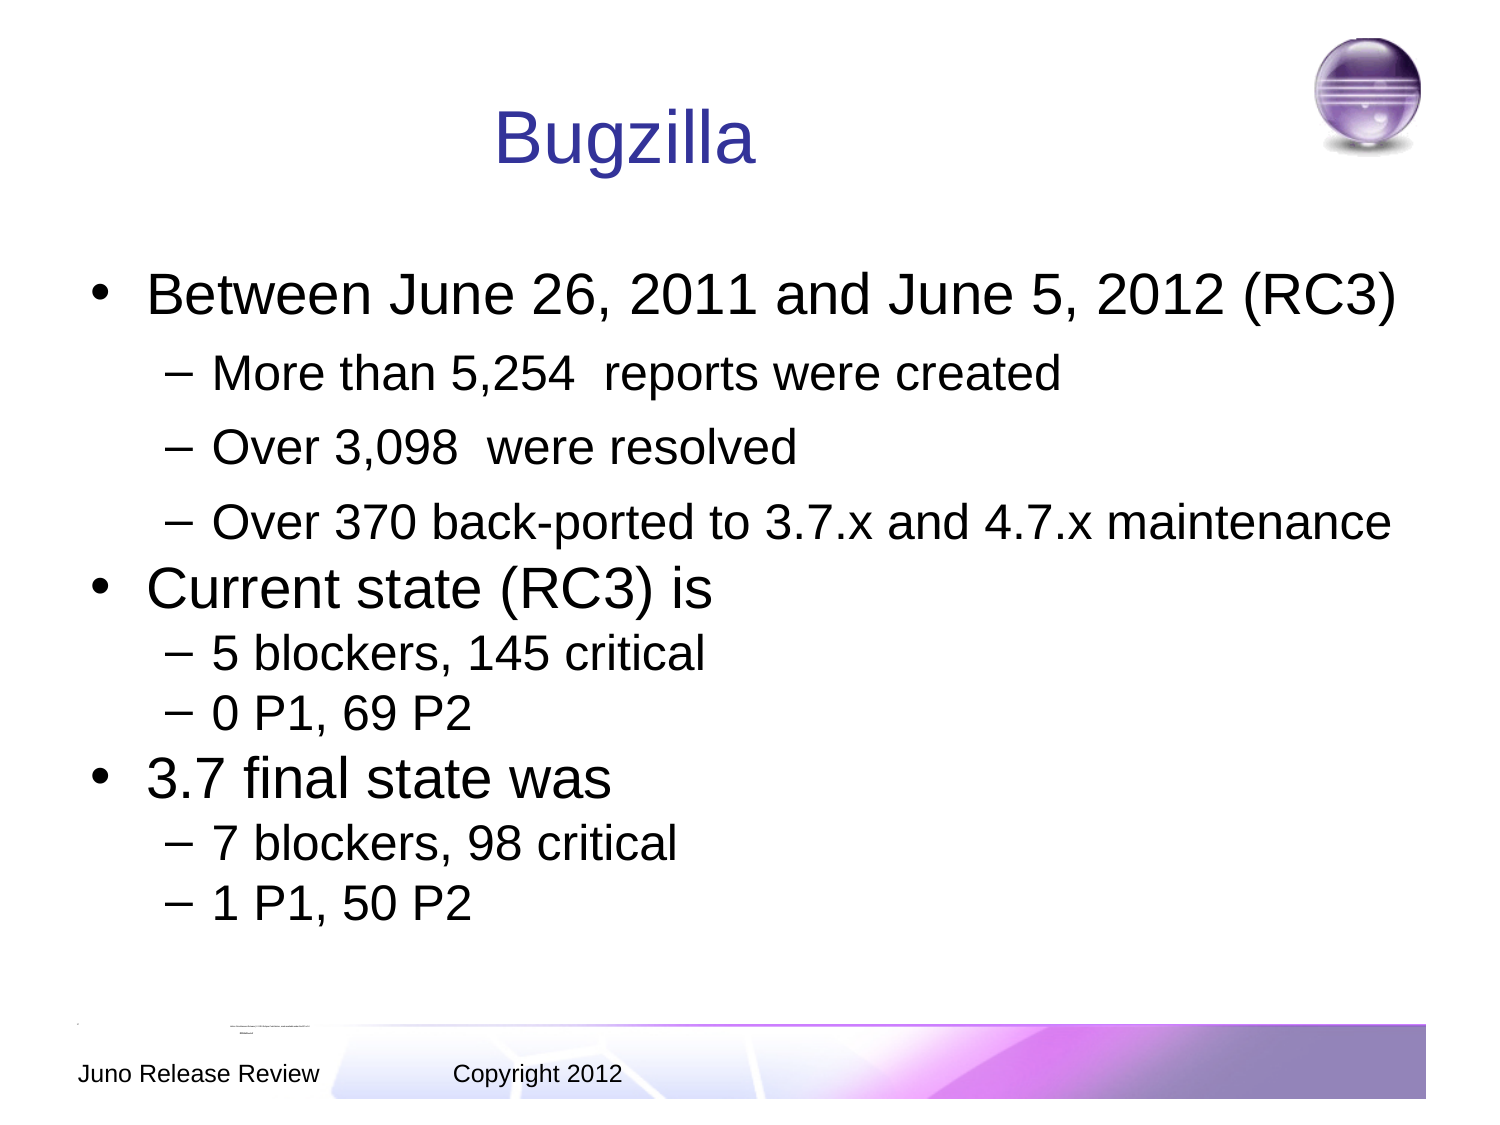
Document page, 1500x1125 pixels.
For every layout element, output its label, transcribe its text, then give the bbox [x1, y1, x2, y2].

picture [225, 1024, 1426, 1099]
title Bugzilla [74, 45, 1176, 233]
list Between June 26, 2011 and June 5, 2012 (RC3) More than 5,254 reports were created Over 3,098 were resolved Over 370 back-ported to 3.7.x and 4.7.x maintenance Current state (RC3) is 5 blockers, 145 critical 0 P1, 69 P2 3.7 final state was 7 blockers, 98 critical 1 P1, 50 P2 [75, 262, 1426, 1006]
picture [1307, 37, 1426, 157]
